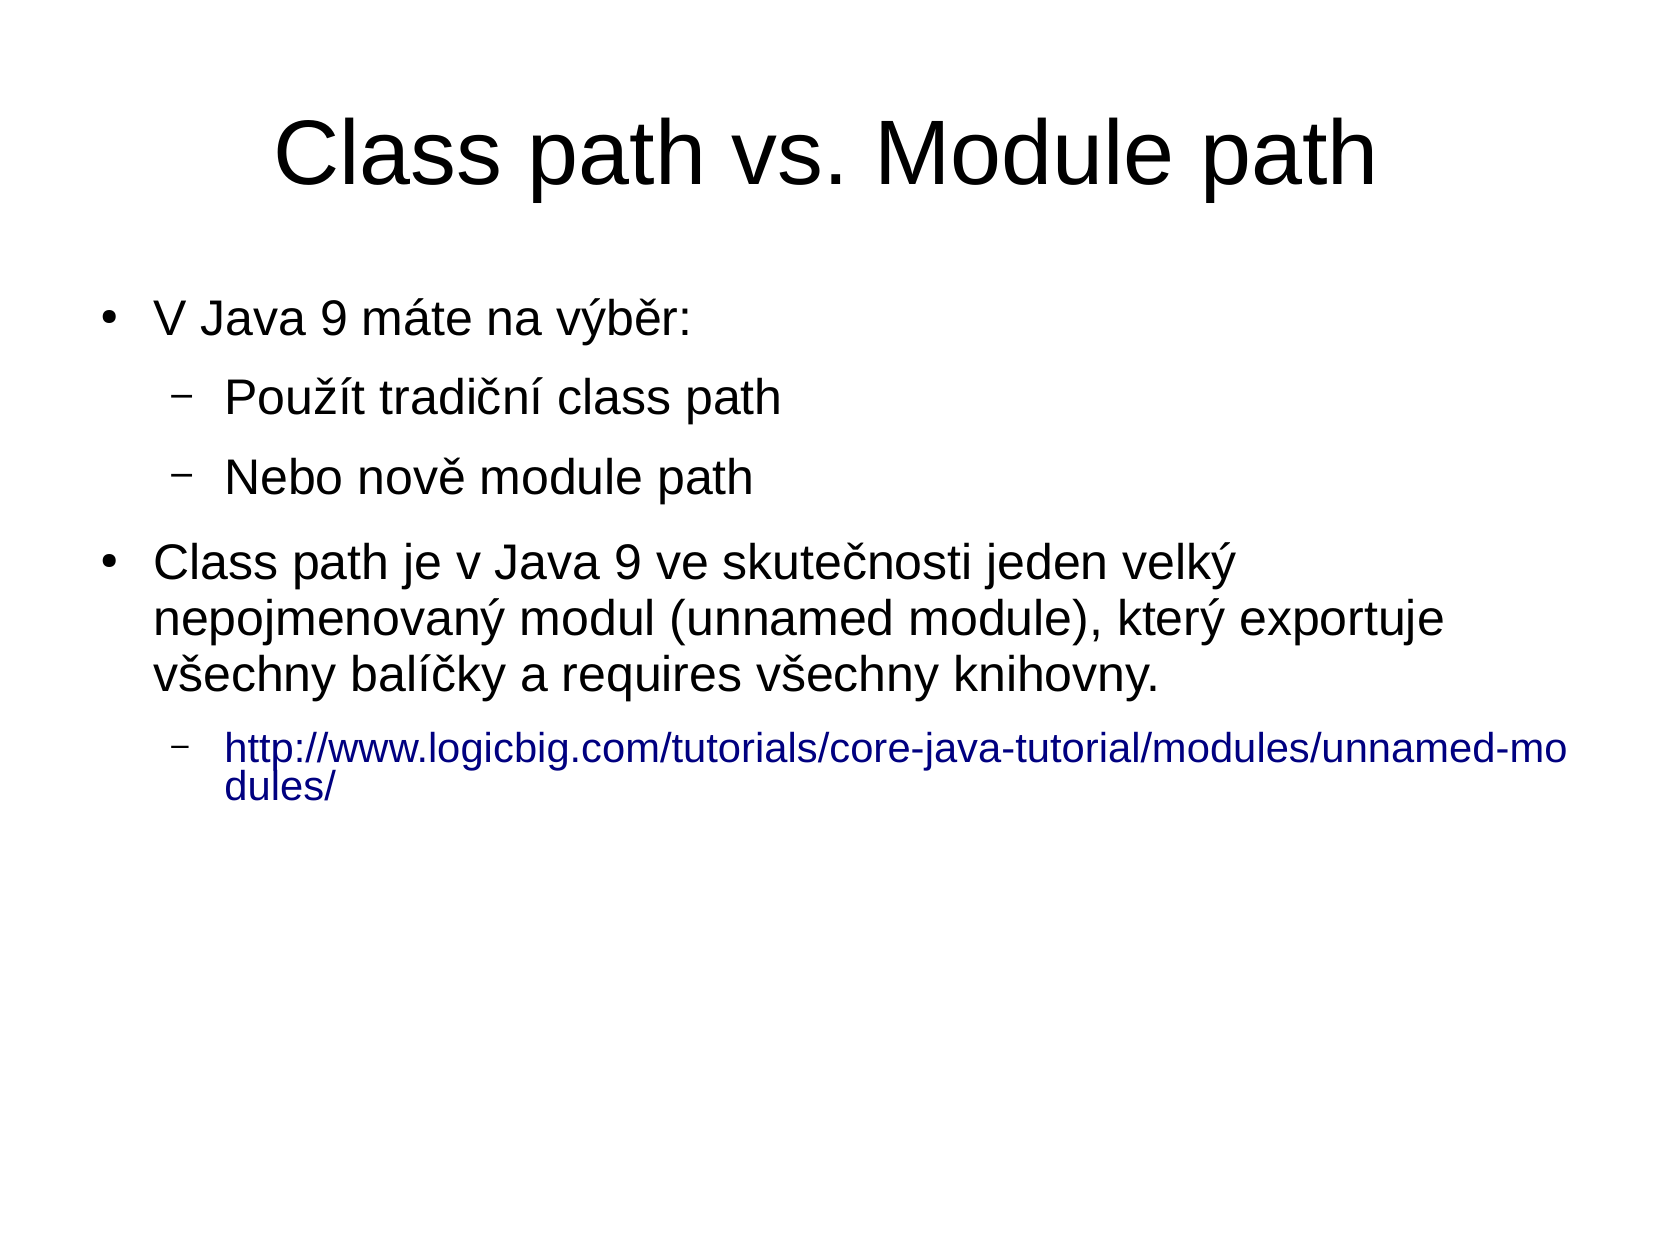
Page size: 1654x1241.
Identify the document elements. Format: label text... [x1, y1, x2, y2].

list V Java 9 máte na výběr: Použít tradiční class path Nebo nově module path Class path je v Java 9 ve skutečnosti jeden velký nepojmenovaný modul (unnamed module), který exportuje všechny balíčky a requires všechny knihovny. http://www.logicbig.com/tutorials/core-java-tutorial/modules/unnamed-modules/ [82, 290, 1571, 1010]
title Class path vs. Module path [82, 49, 1571, 257]
